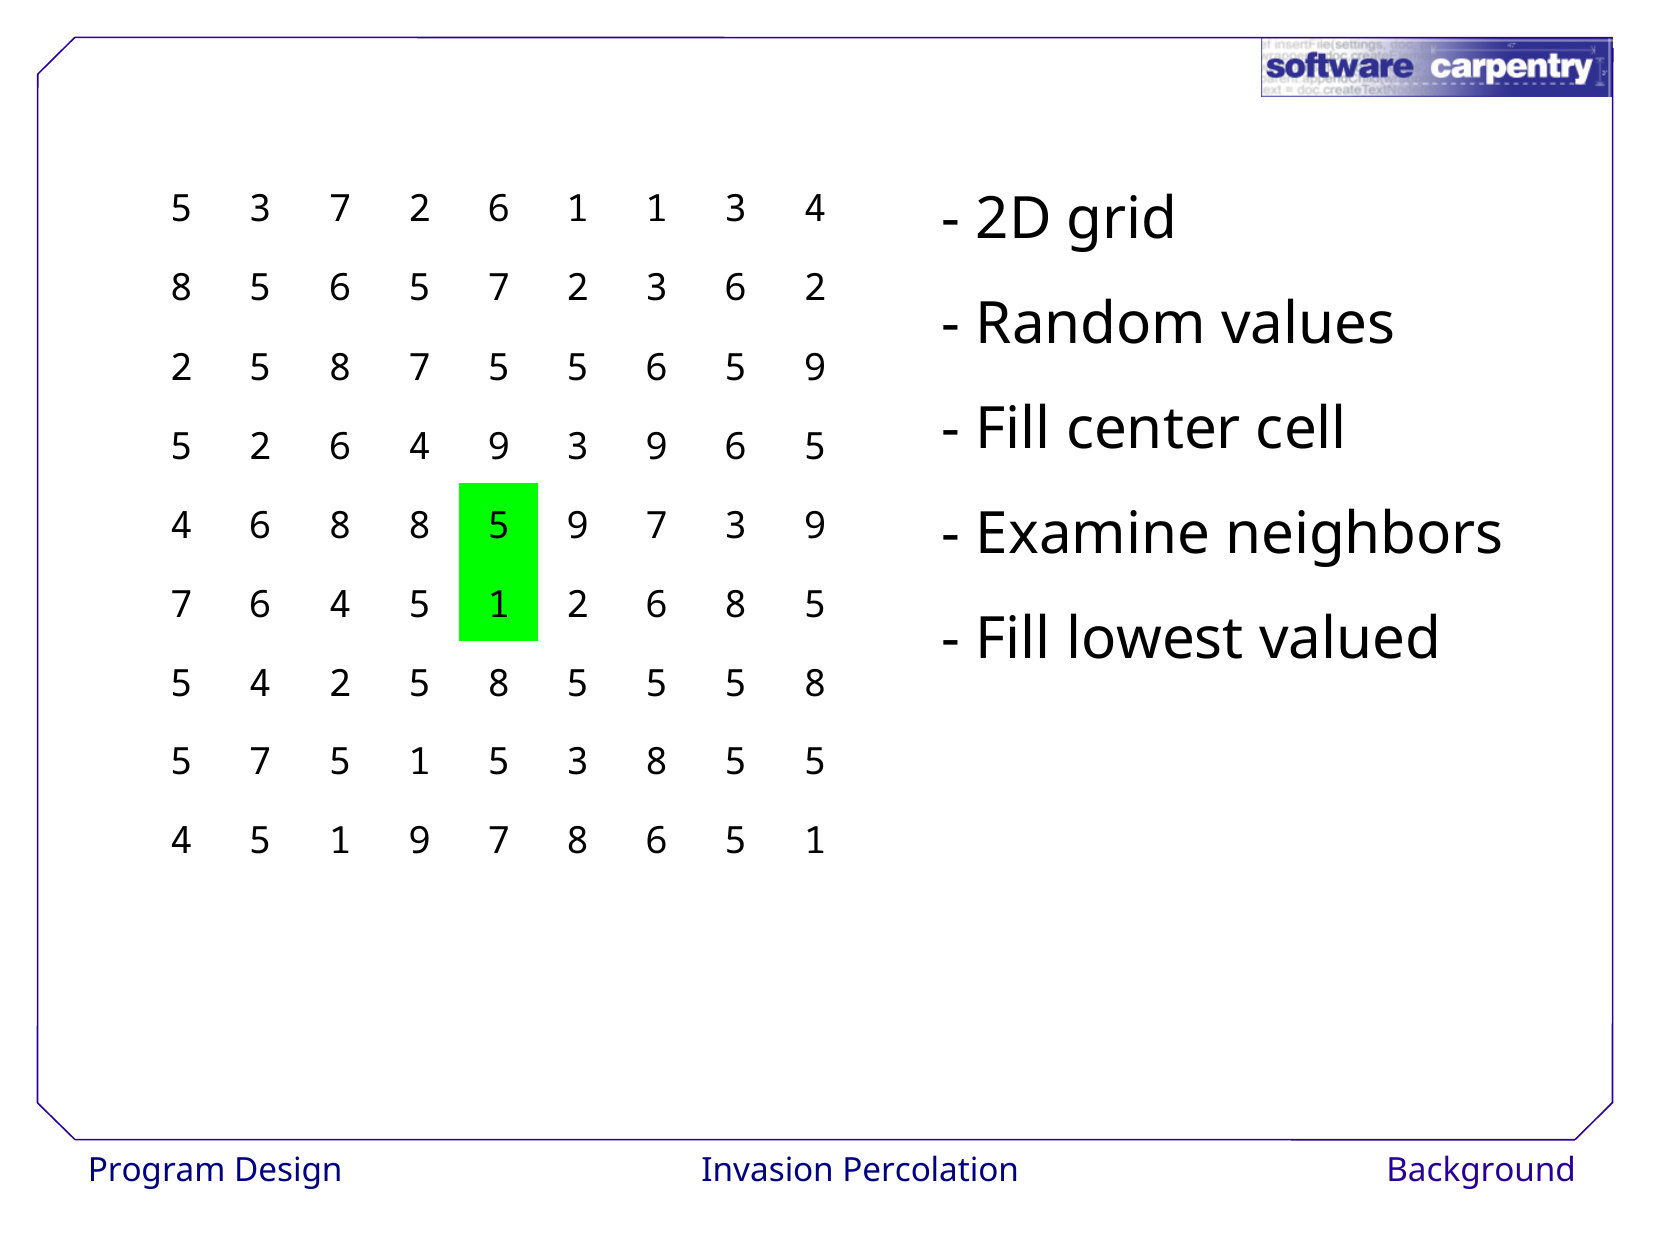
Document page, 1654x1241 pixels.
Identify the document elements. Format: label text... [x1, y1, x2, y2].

table_cell 5 [142, 720, 221, 799]
picture [1261, 39, 1613, 97]
table_header 1 [617, 166, 696, 245]
table_cell 4 [142, 483, 221, 562]
table_cell 2 [142, 326, 221, 404]
table_cell 8 [617, 720, 696, 799]
text_box - 2D grid - Random values - Fill center cell - Examine neighbors - Fill lowest valued [927, 138, 1519, 679]
table_header 1 [538, 166, 617, 245]
table_cell 6 [221, 562, 300, 641]
table_cell 4 [221, 641, 300, 720]
table_cell 8 [459, 641, 538, 720]
table_cell 6 [617, 562, 696, 641]
table_cell 8 [300, 326, 380, 404]
table_cell 7 [617, 483, 696, 562]
table_cell 5 [380, 245, 459, 326]
table_cell 2 [221, 404, 300, 483]
table_cell 7 [221, 720, 300, 799]
table_cell 5 [775, 562, 855, 641]
table_cell 8 [775, 641, 855, 720]
table_cell 5 [459, 483, 538, 562]
table_cell 6 [696, 404, 775, 483]
table_cell 6 [300, 245, 380, 326]
table_cell 5 [696, 799, 775, 878]
table_cell 7 [459, 245, 538, 326]
table_cell 9 [459, 404, 538, 483]
table_cell 8 [380, 483, 459, 562]
table_cell 5 [380, 641, 459, 720]
table_cell 5 [142, 404, 221, 483]
table_cell 5 [142, 641, 221, 720]
table_cell 5 [775, 720, 855, 799]
table_cell 9 [617, 404, 696, 483]
table_cell 5 [221, 245, 300, 326]
table_cell 5 [459, 720, 538, 799]
table_cell 6 [221, 483, 300, 562]
table_cell 5 [300, 720, 380, 799]
table_cell 1 [380, 720, 459, 799]
table_cell 6 [696, 245, 775, 326]
table_cell 4 [142, 799, 221, 878]
table_cell 9 [538, 483, 617, 562]
table_cell 3 [696, 483, 775, 562]
table_cell 1 [300, 799, 380, 878]
table_header 3 [221, 166, 300, 245]
table_header 5 [142, 166, 221, 245]
table_cell 7 [380, 326, 459, 404]
table_cell 8 [538, 799, 617, 878]
table_header 4 [775, 166, 855, 245]
table_header 3 [696, 166, 775, 245]
table_cell 1 [459, 562, 538, 641]
table_cell 5 [696, 641, 775, 720]
table_cell 5 [696, 720, 775, 799]
table_cell 8 [300, 483, 380, 562]
table_header 7 [300, 166, 380, 245]
table_cell 5 [538, 641, 617, 720]
table_cell 5 [696, 326, 775, 404]
table_cell 5 [380, 562, 459, 641]
table_cell 5 [221, 799, 300, 878]
table_cell 5 [459, 326, 538, 404]
table_cell 7 [459, 799, 538, 878]
table_cell 4 [380, 404, 459, 483]
table_cell 2 [300, 641, 380, 720]
table_cell 5 [775, 404, 855, 483]
table_cell 8 [142, 245, 221, 326]
table_header 2 [380, 166, 459, 245]
table_cell 6 [300, 404, 380, 483]
table_cell 1 [775, 799, 855, 878]
table_cell 5 [221, 326, 300, 404]
table_cell 9 [380, 799, 459, 878]
table_cell 4 [300, 562, 380, 641]
table_cell 3 [538, 404, 617, 483]
table_cell 3 [617, 245, 696, 326]
table_cell 2 [538, 562, 617, 641]
table_cell 7 [142, 562, 221, 641]
table_cell 5 [617, 641, 696, 720]
table_cell 9 [775, 326, 855, 404]
table_cell 6 [617, 799, 696, 878]
table_cell 9 [775, 483, 855, 562]
table_cell 5 [538, 326, 617, 404]
table_cell 3 [538, 720, 617, 799]
table_cell 6 [617, 326, 696, 404]
table_cell 8 [696, 562, 775, 641]
table_cell 2 [538, 245, 617, 326]
table_header 6 [459, 166, 538, 245]
table_cell 2 [775, 245, 855, 326]
